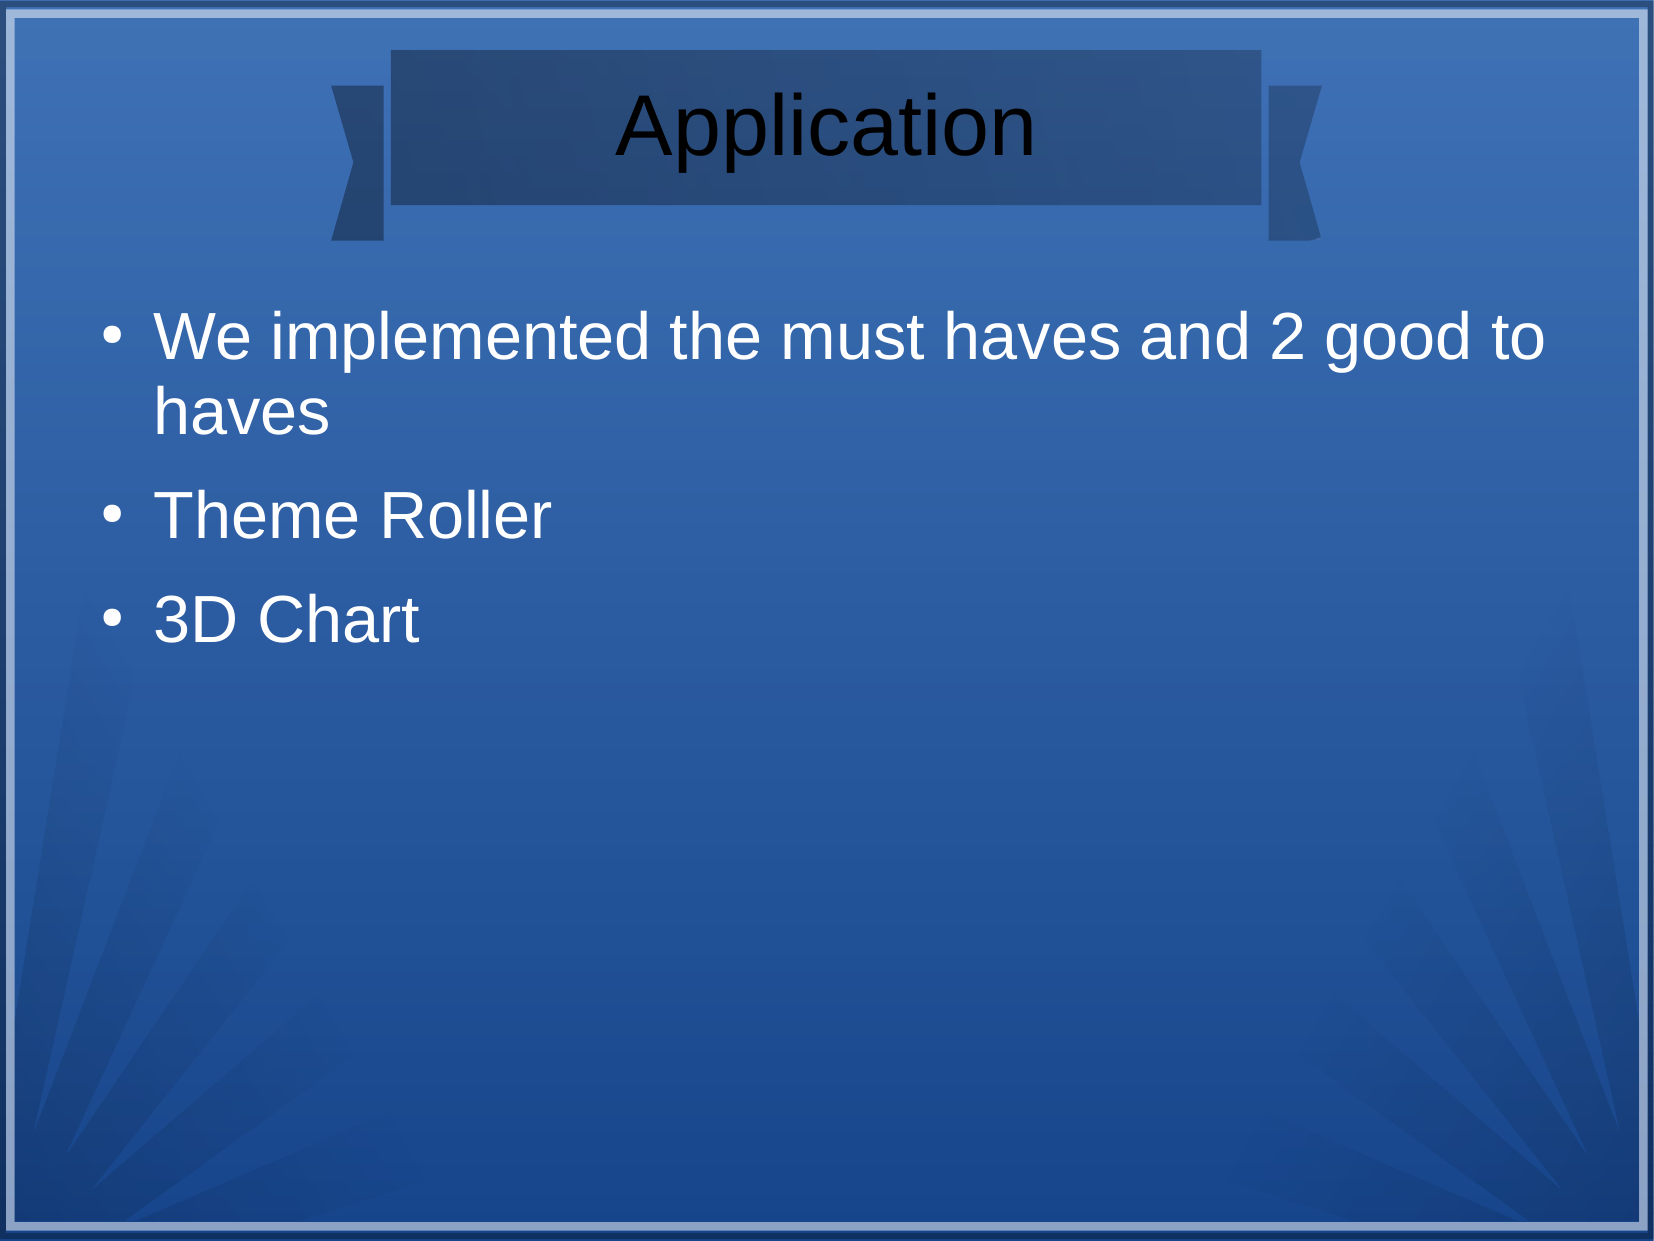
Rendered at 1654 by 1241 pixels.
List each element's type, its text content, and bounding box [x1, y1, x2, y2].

title Application [389, 47, 1264, 205]
list We implemented the must haves and 2 good to haves Theme Roller 3D Chart [82, 299, 1571, 1241]
